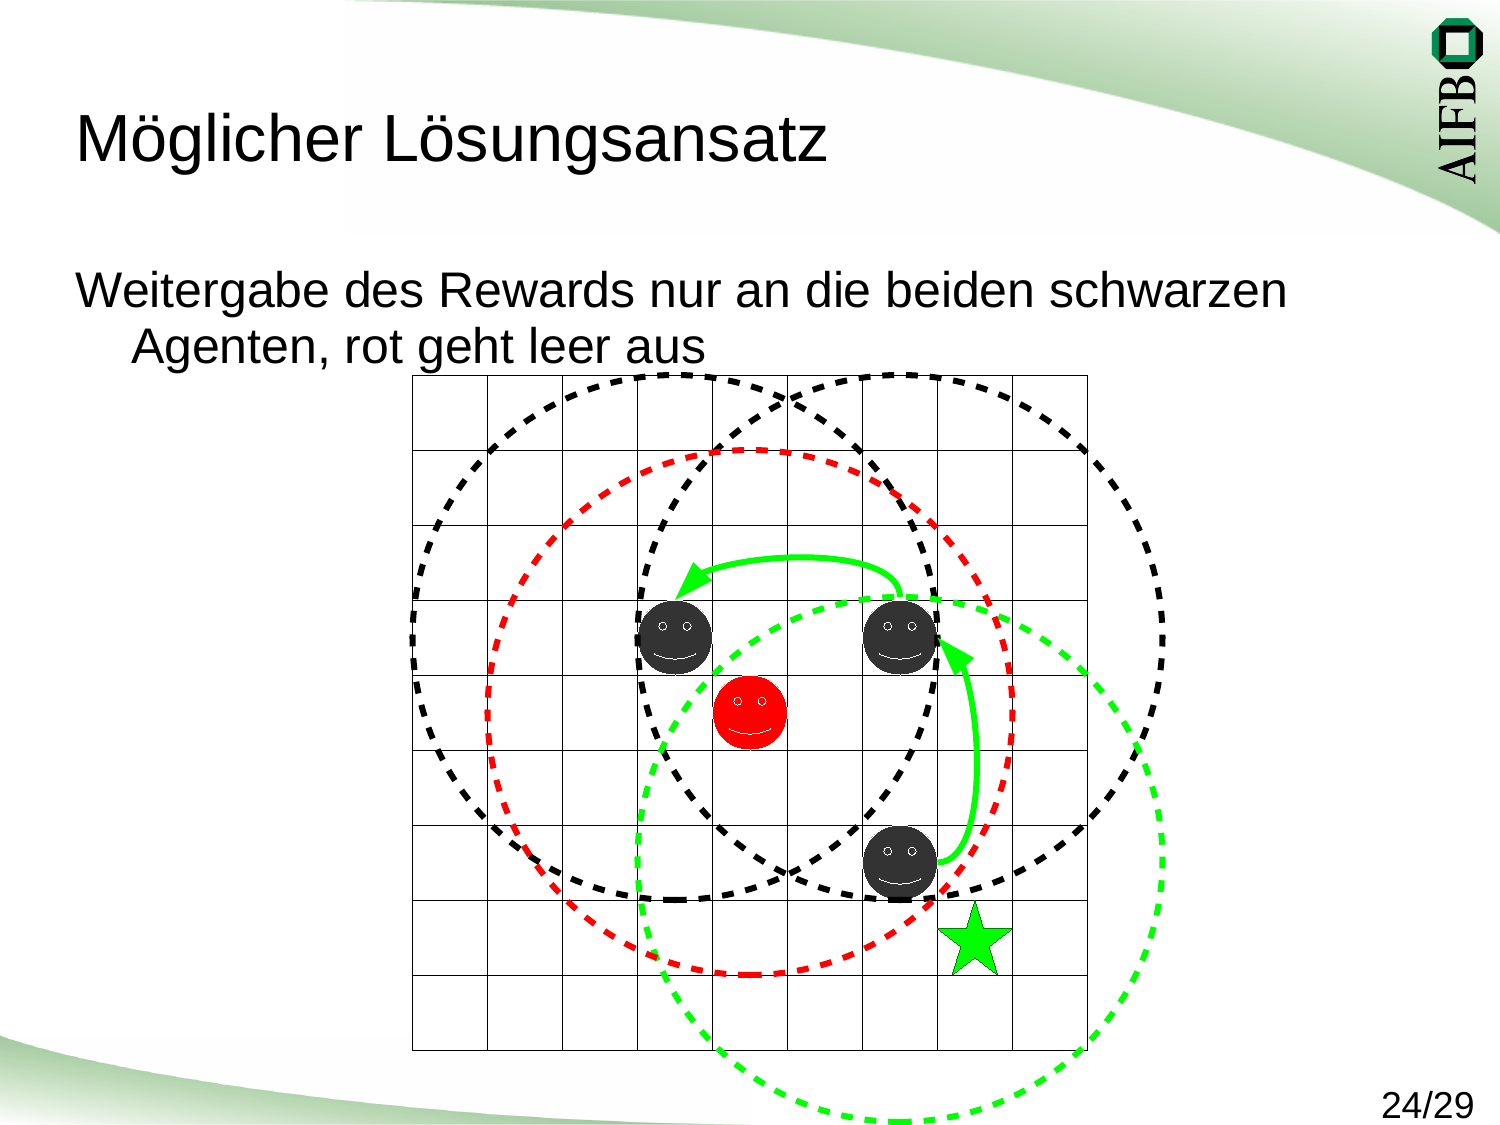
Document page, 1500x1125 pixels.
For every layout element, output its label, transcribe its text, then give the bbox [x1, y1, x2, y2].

picture [0, 1035, 751, 1125]
list Weitergabe des Rewards nur an die beiden schwarzen Agenten, rot geht leer aus [727, 1051, 1073, 1057]
picture [345, 0, 1500, 234]
title Möglicher Lösungsansatz [75, 45, 958, 233]
list Weitergabe des Rewards nur an die beiden schwarzen Agenten, rot geht leer aus [75, 262, 1426, 1057]
text_box [412, 375, 1088, 1051]
